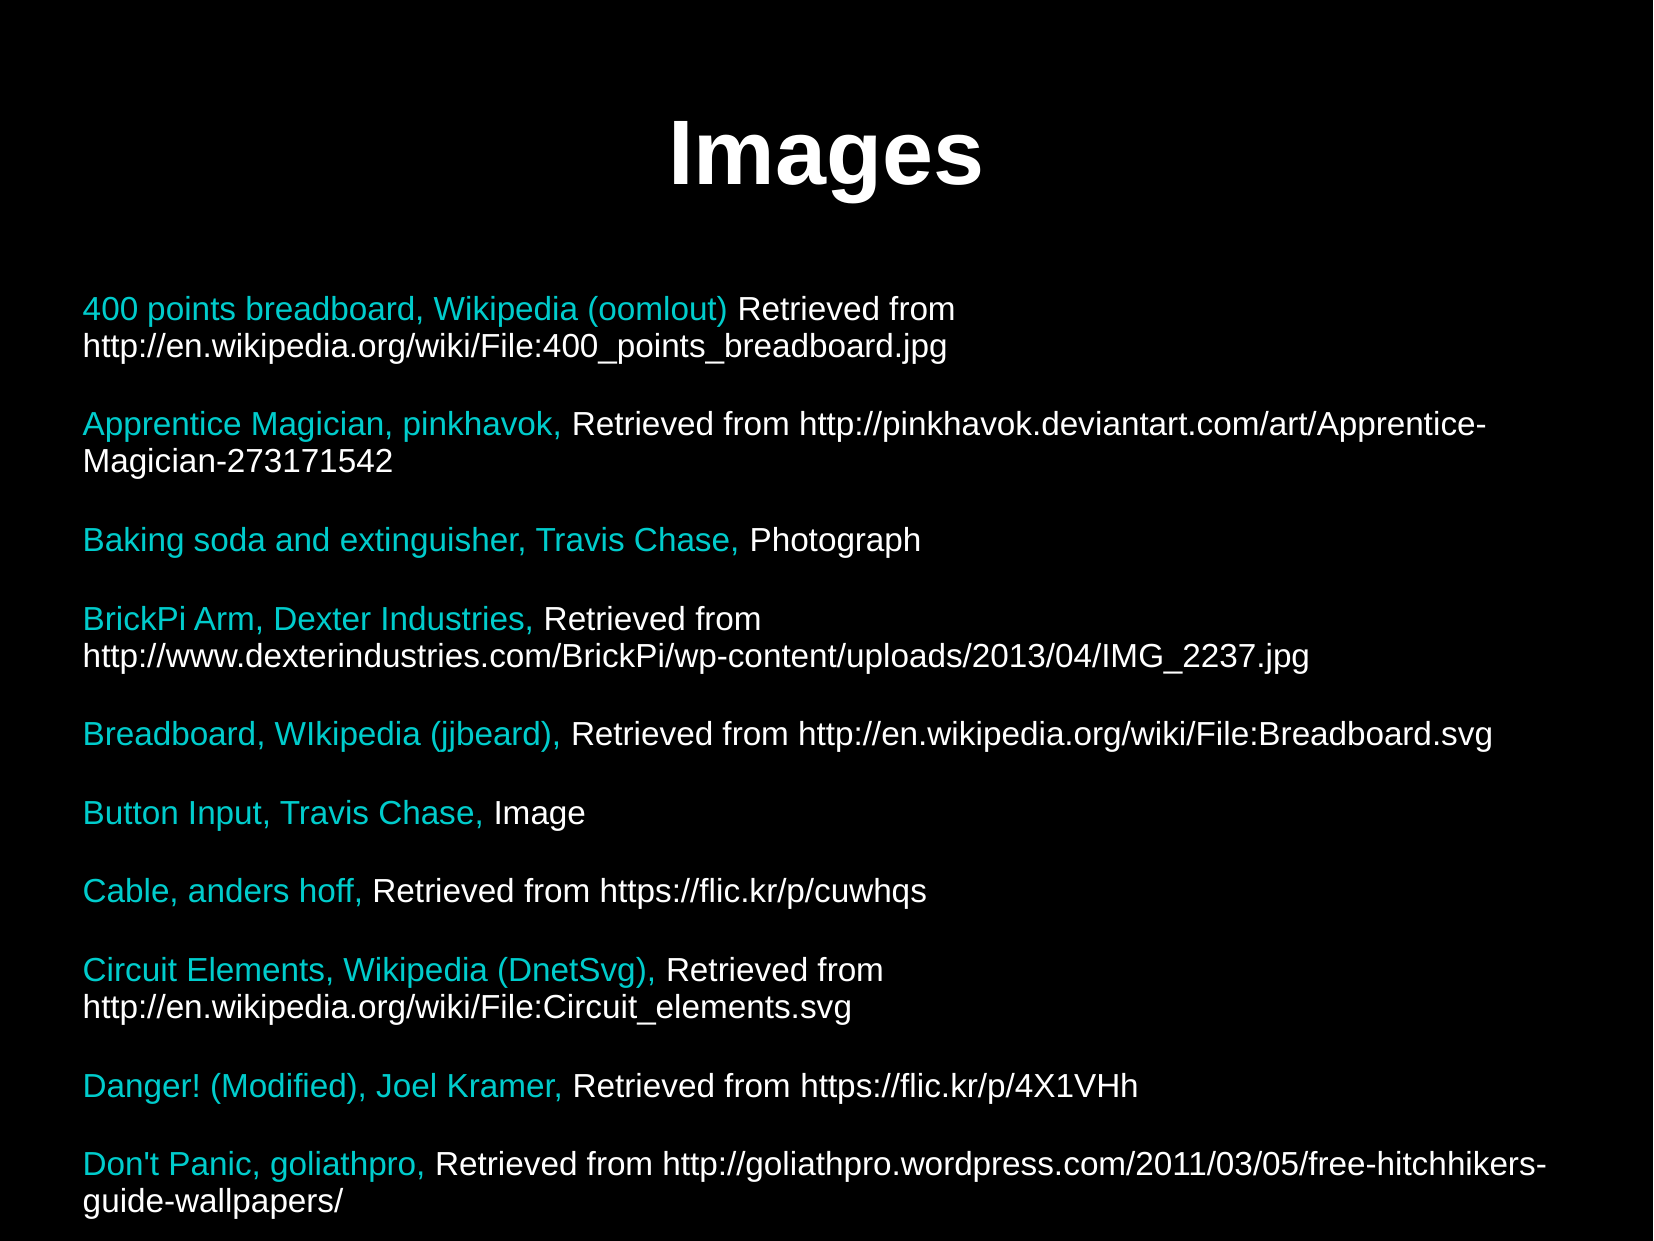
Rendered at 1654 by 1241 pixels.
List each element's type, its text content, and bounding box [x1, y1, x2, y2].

title Images [82, 49, 1571, 257]
list 400 points breadboard, Wikipedia (oomlout) Retrieved from http://en.wikipedia.org/wiki/File:400_points_breadboard.jpg Apprentice Magician, pinkhavok, Retrieved from http://pinkhavok.deviantart.com/art/Apprentice-Magician-273171542 Baking soda and extinguisher, Travis Chase, Photograph BrickPi Arm, Dexter Industries, Retrieved from http://www.dexterindustries.com/BrickPi/wp-content/uploads/2013/04/IMG_2237.jpg Breadboard, WIkipedia (jjbeard), Retrieved from http://en.wikipedia.org/wiki/File:Breadboard.svg Button Input, Travis Chase, Image Cable, anders hoff, Retrieved from https://flic.kr/p/cuwhqs Circuit Elements, Wikipedia (DnetSvg), Retrieved from http://en.wikipedia.org/wiki/File:Circuit_elements.svg Danger! (Modified), Joel Kramer, Retrieved from https://flic.kr/p/4X1VHh Don't Panic, goliathpro, Retrieved from http://goliathpro.wordpress.com/2011/03/05/free-hitchhikers-guide-wallpapers/ [82, 290, 1571, 1224]
